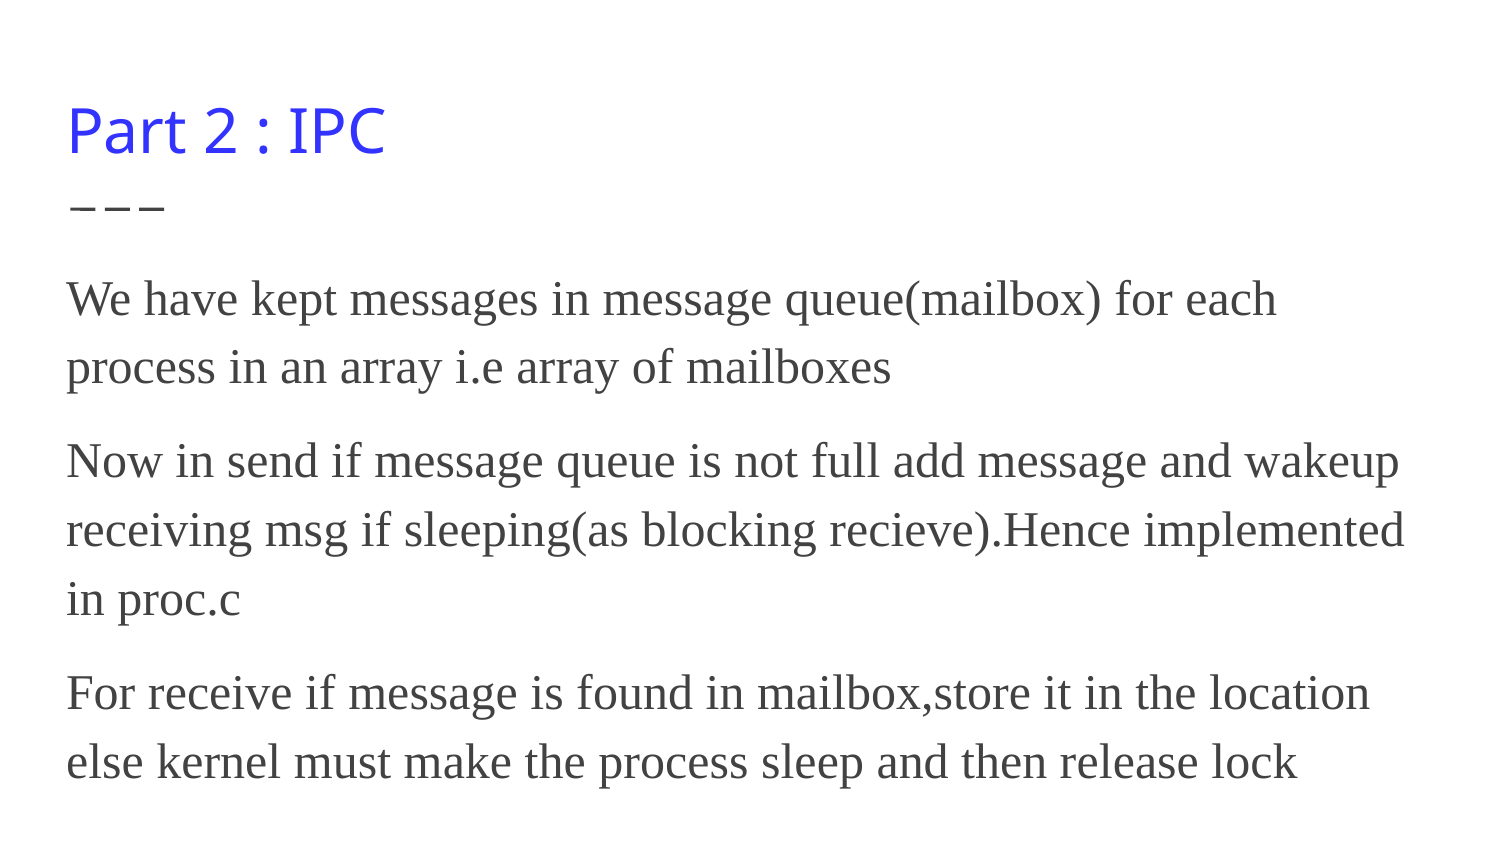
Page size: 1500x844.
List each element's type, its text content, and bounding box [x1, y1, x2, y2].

list We have kept messages in message queue(mailbox) for each process in an array i.e array of mailboxes Now in send if message queue is not full add message and wakeup receiving msg if sleeping(as blocking recieve).Hence implemented in proc.c For receive if message is found in mailbox,store it in the location else kernel must make the process sleep and then release lock [51, 240, 1449, 750]
title Part 2 : IPC [51, 61, 1449, 182]
